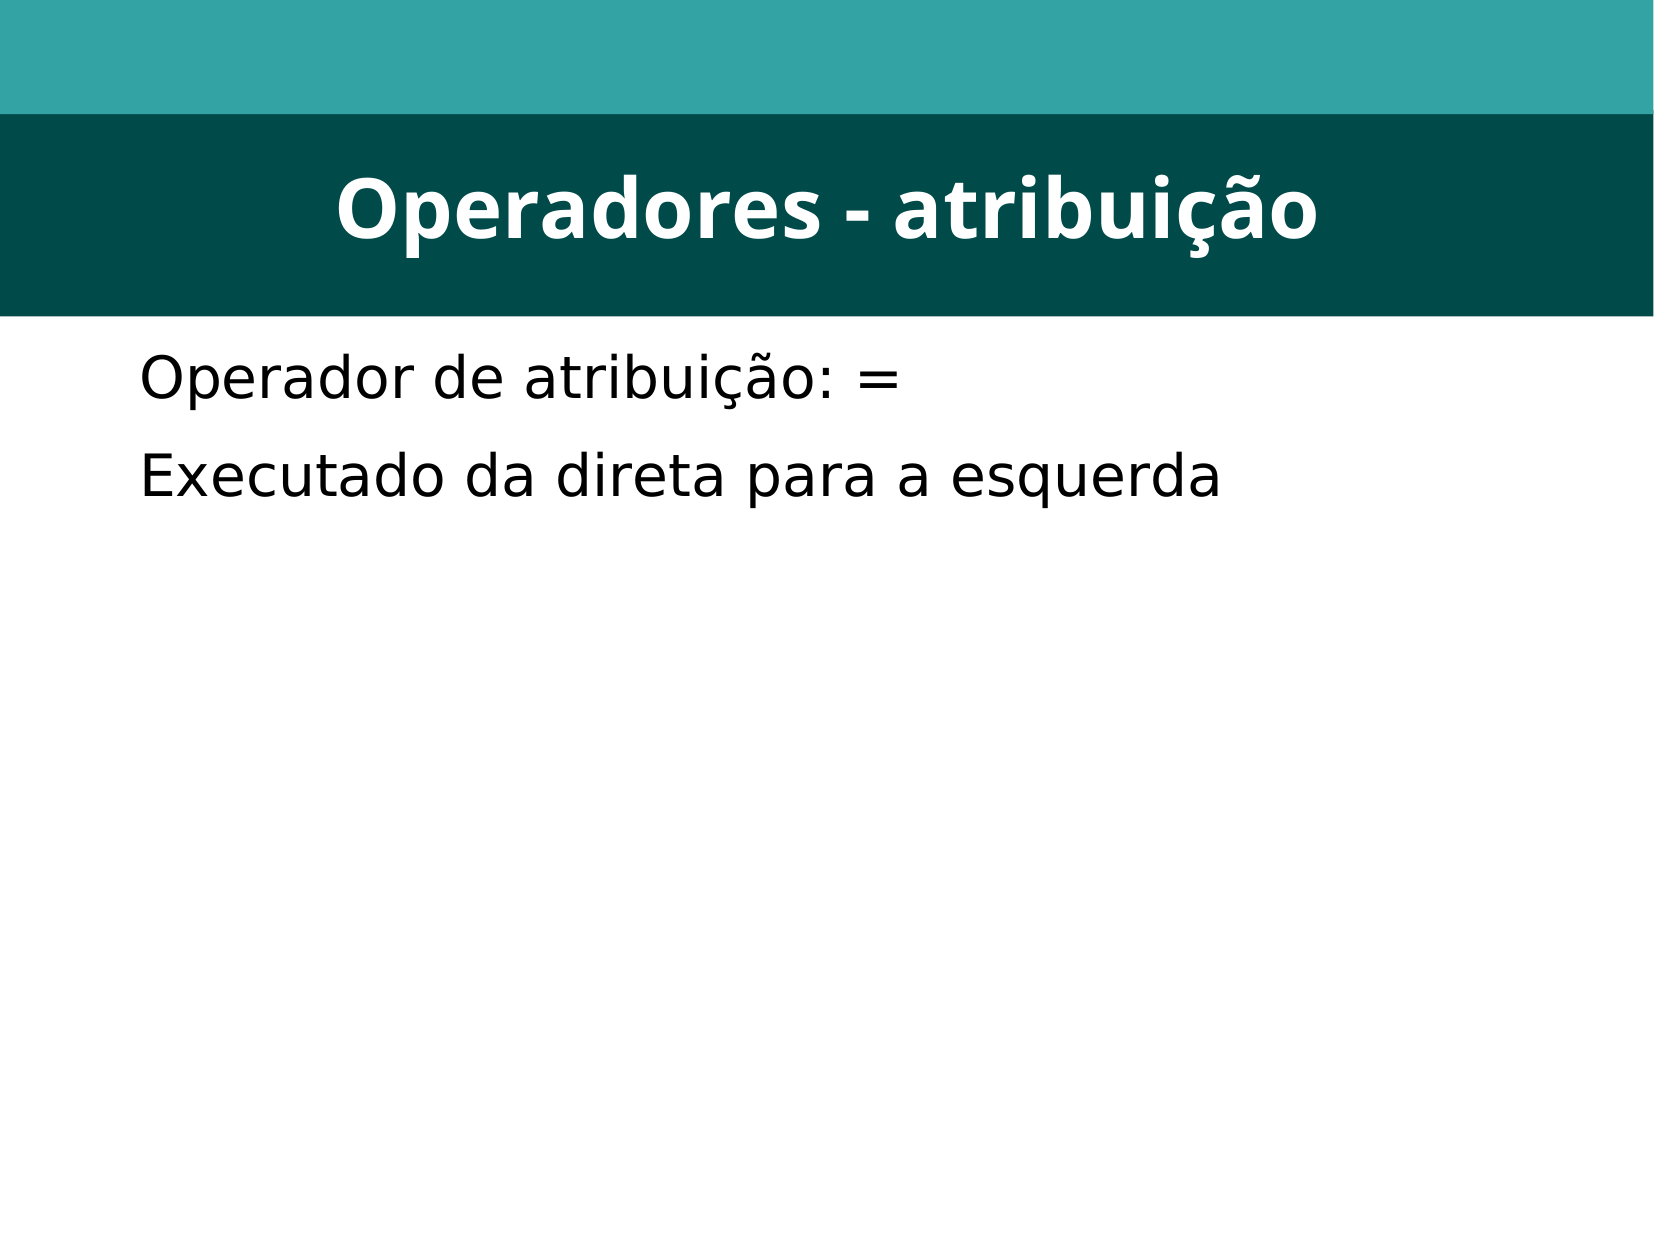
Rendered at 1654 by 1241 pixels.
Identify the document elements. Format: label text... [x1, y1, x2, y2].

list Operador de atribuição: = Executado da direta para a esquerda [121, 344, 1534, 1127]
title Operadores - atribuição [121, 102, 1534, 311]
